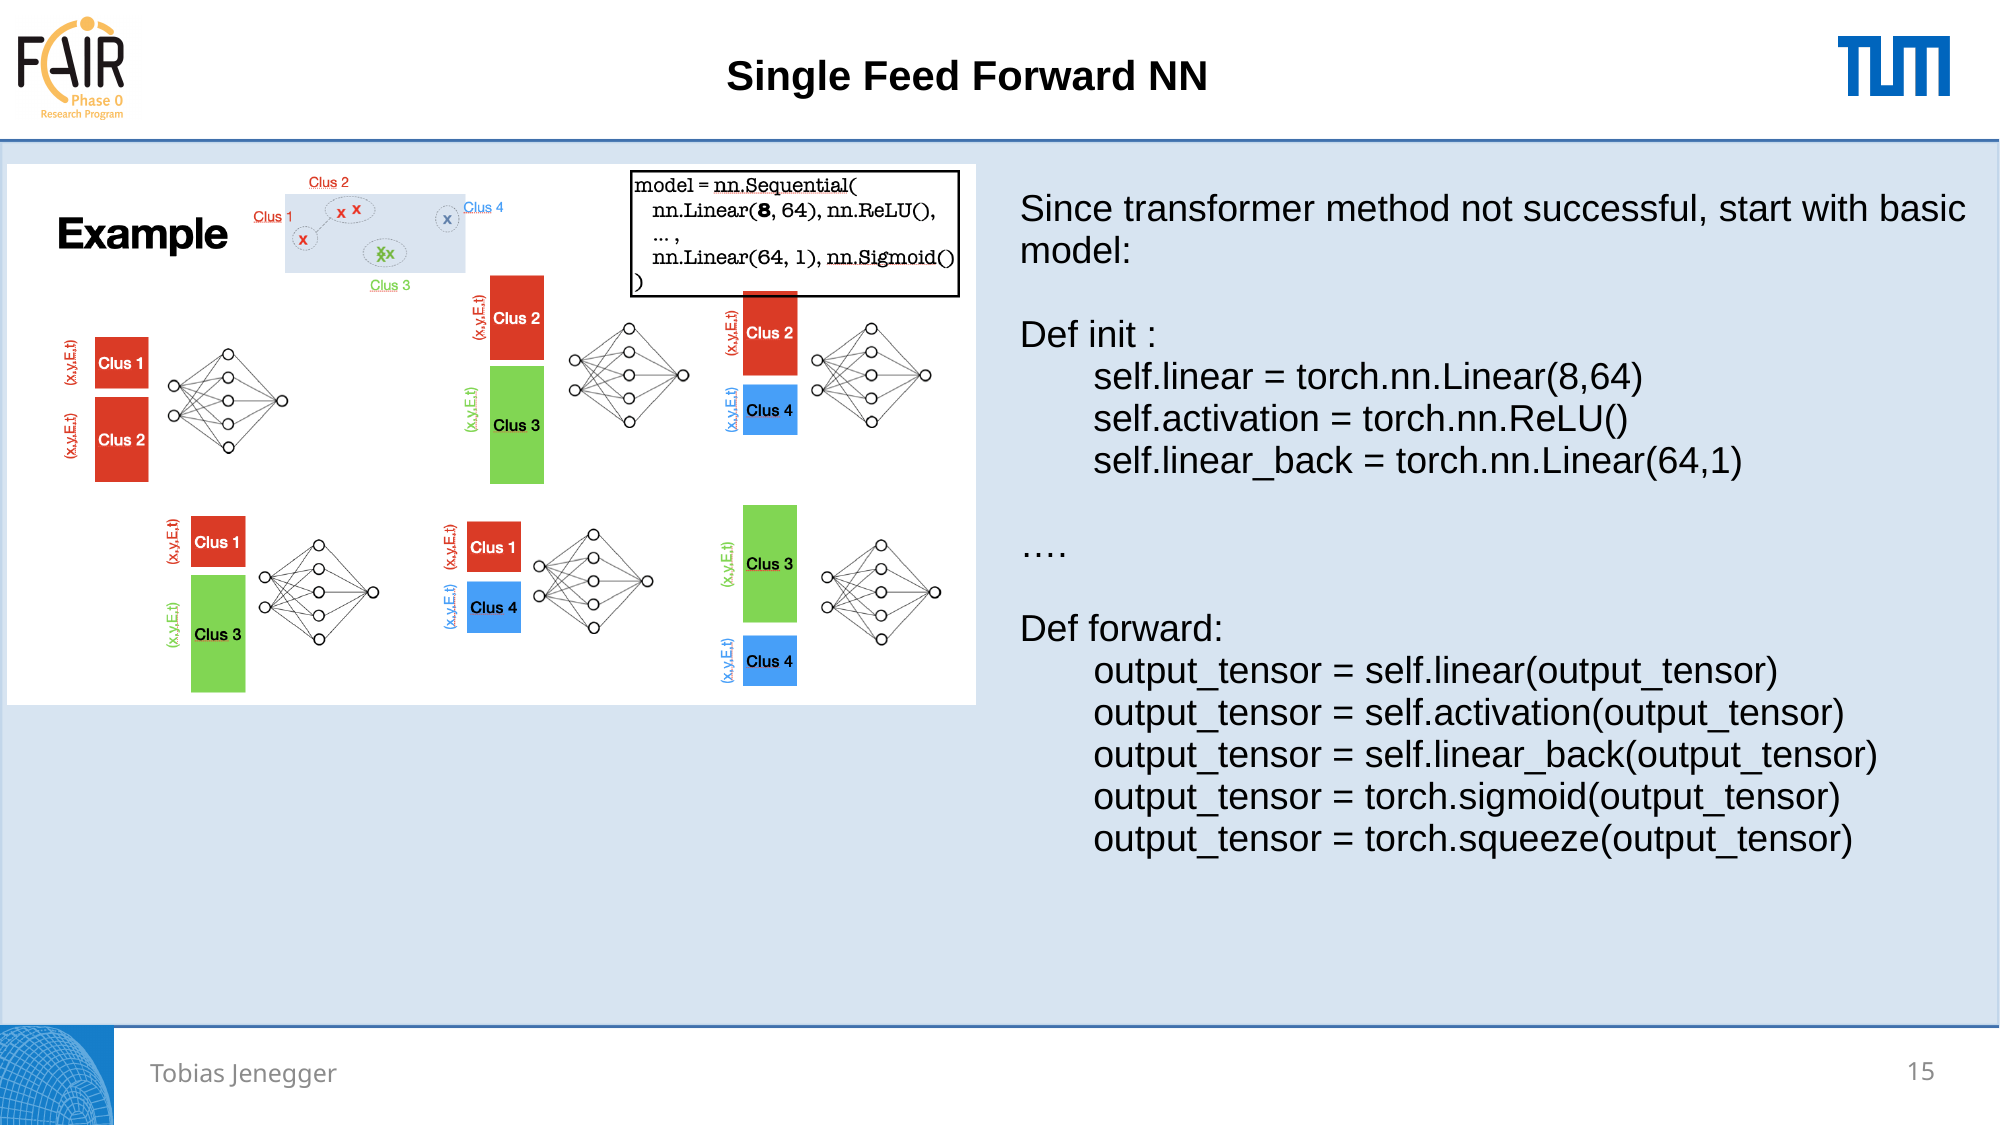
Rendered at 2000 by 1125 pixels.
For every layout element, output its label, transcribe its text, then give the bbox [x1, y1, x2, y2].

text_box Since transformer method not successful, start with basic model: Def init : self.linear = torch.nn.Linear(8,64) self.activation = torch.nn.ReLU() self.linear_back = torch.nn.Linear(64,1) …. Def forward: output_tensor = self.linear(output_tensor) output_tensor = self.activation(output_tensor) output_tensor = self.linear_back(output_tensor) output_tensor = torch.sigmoid(output_tensor) output_tensor = torch.squeeze(output_tensor) [1005, 179, 2000, 909]
picture [7, 164, 976, 706]
picture [0, 1025, 114, 1125]
picture [1838, 36, 1950, 96]
picture [15, 15, 142, 120]
text_box Single Feed Forward NN [300, 45, 1636, 107]
